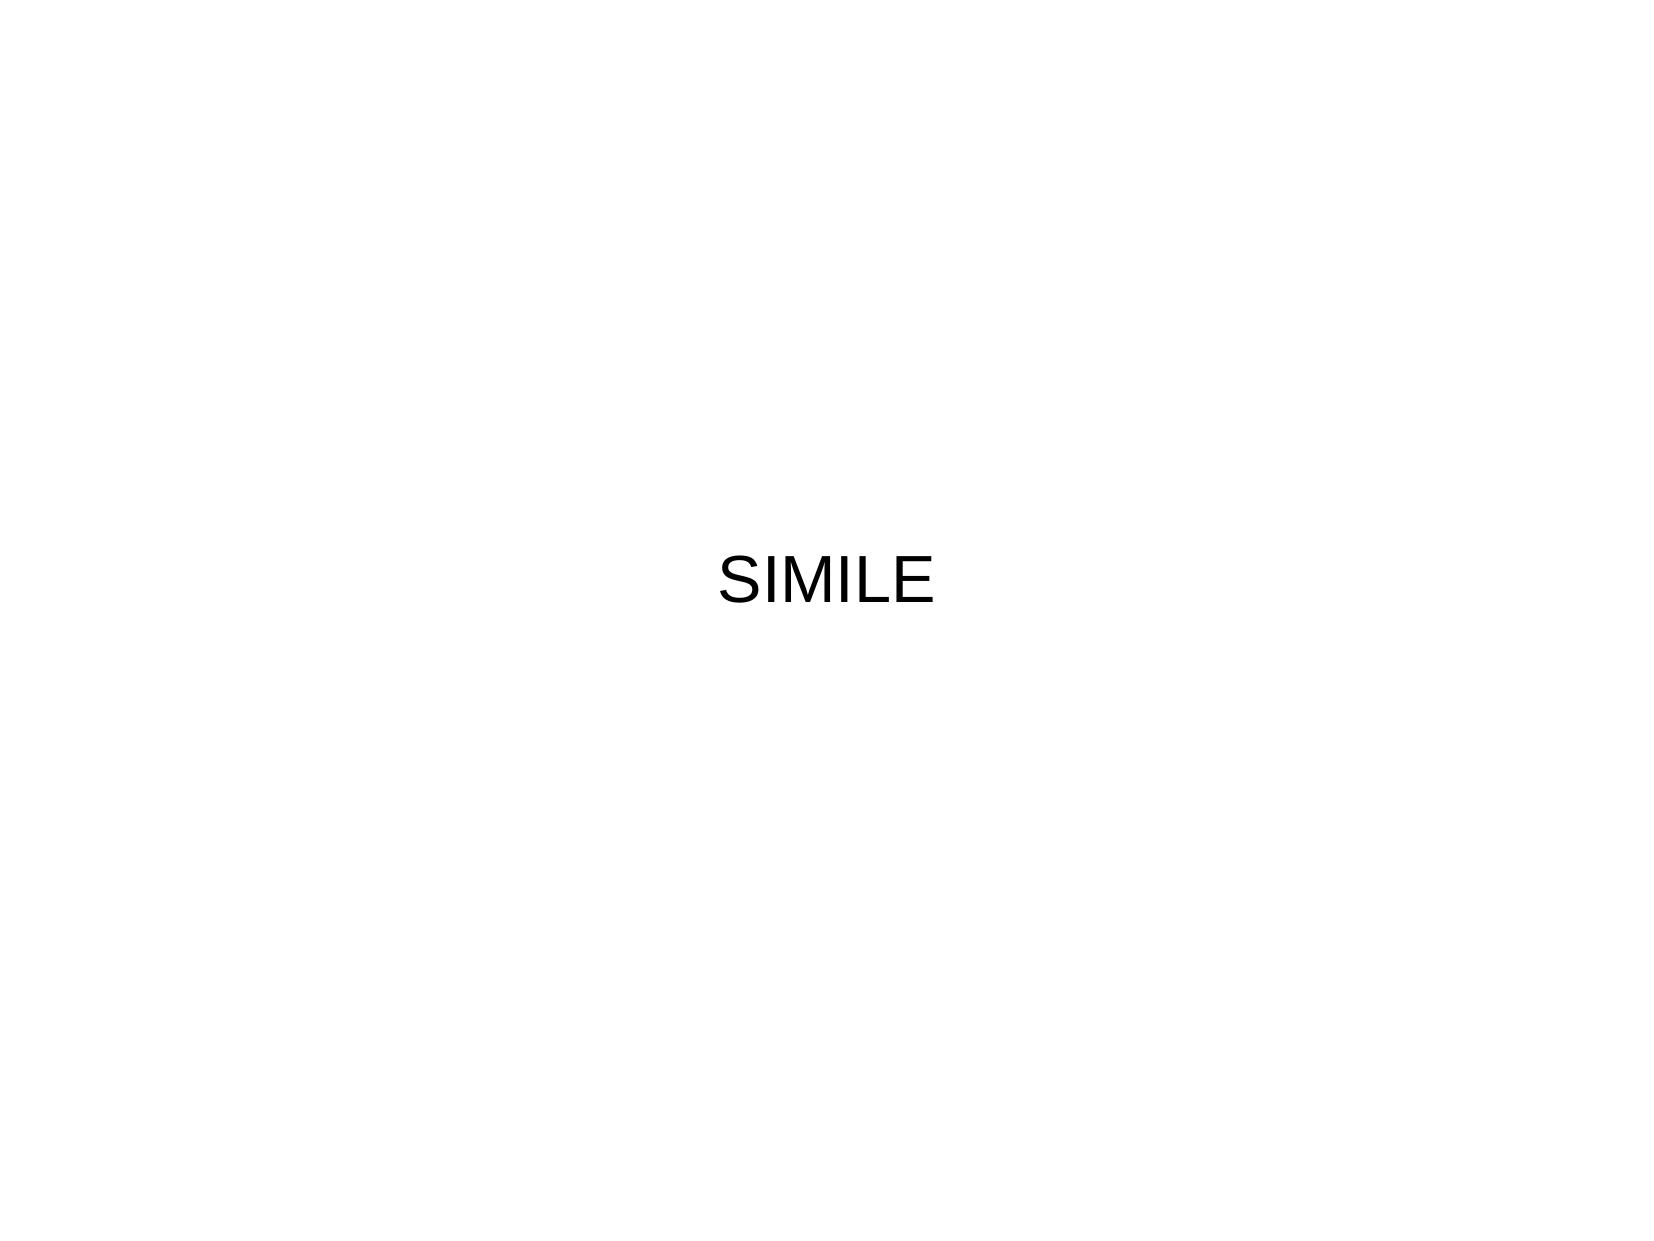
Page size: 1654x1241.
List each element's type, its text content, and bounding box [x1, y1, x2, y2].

subtitle SIMILE [82, 56, 1571, 1102]
